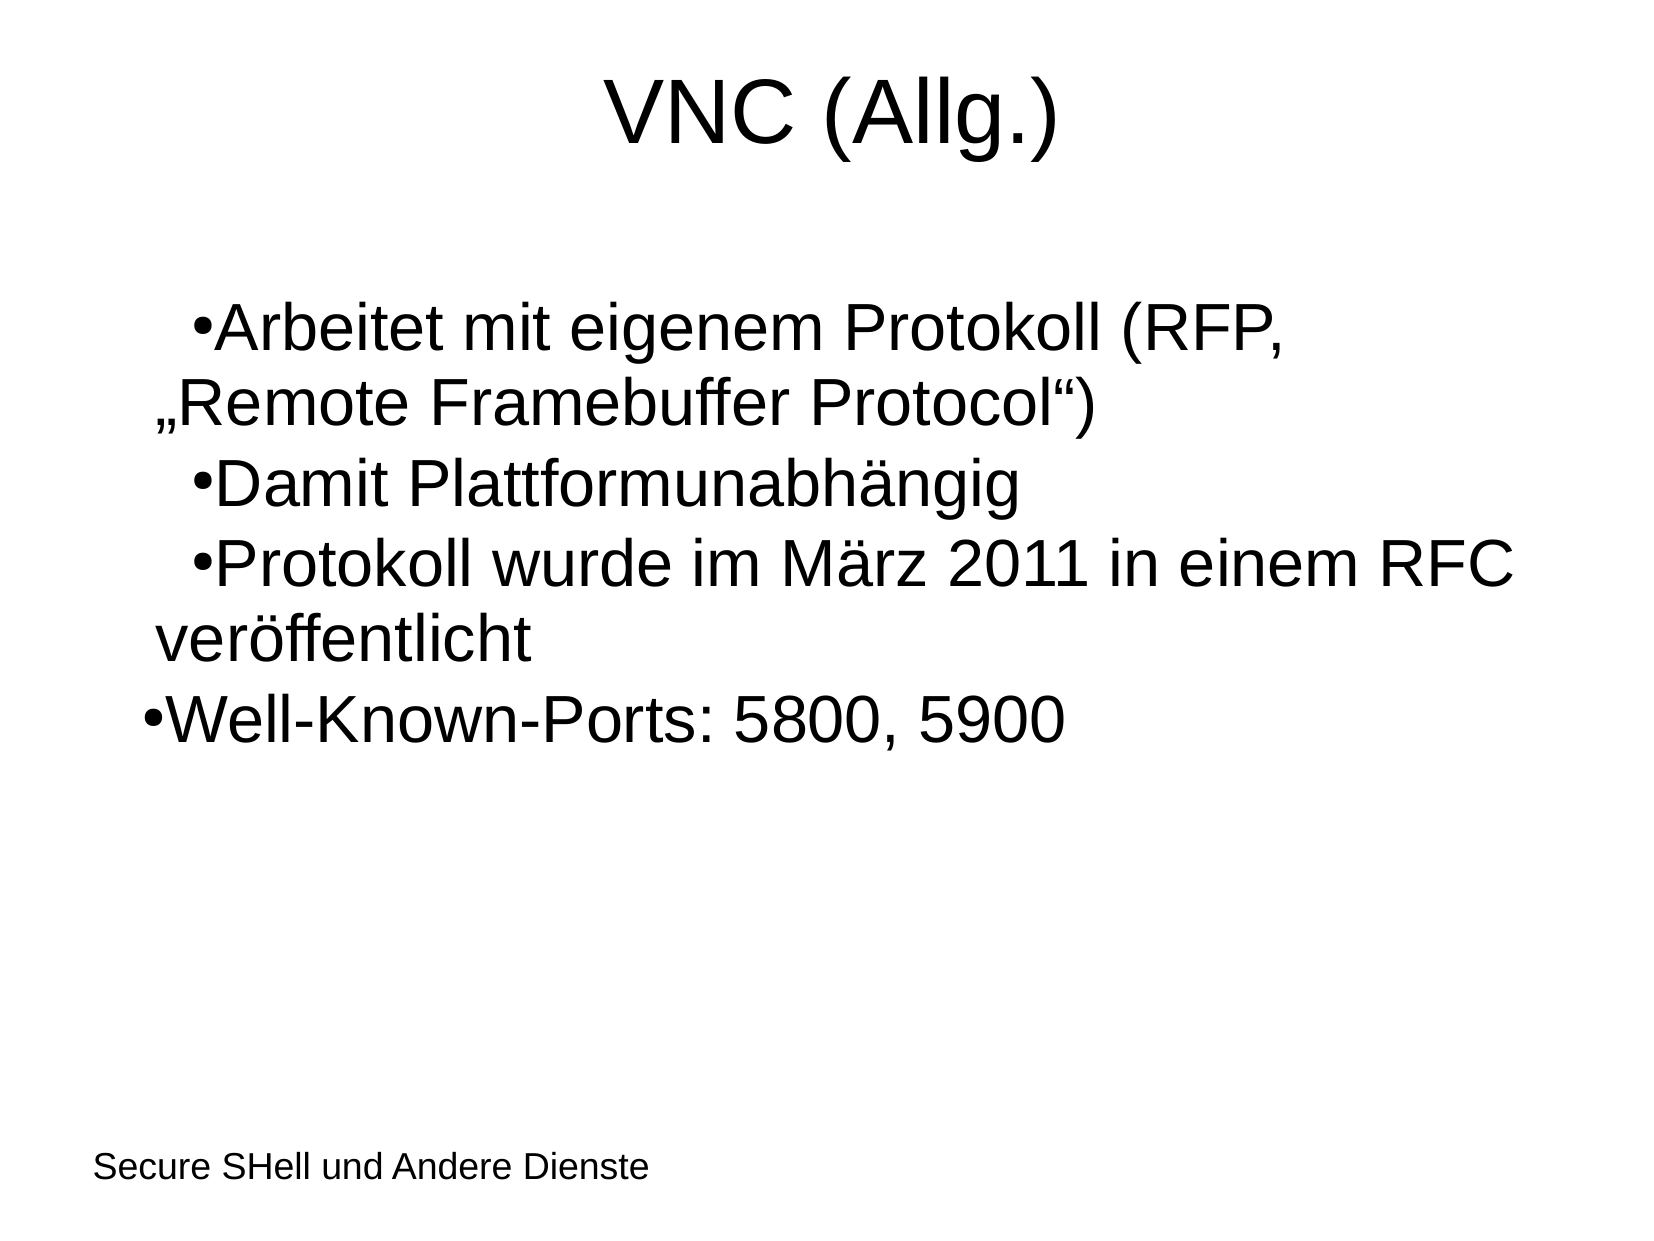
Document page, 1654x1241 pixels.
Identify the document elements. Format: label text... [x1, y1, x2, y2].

list Arbeitet mit eigenem Protokoll (RFP, „Remote Framebuffer Protocol“) Damit Plattformunabhängig Protokoll wurde im März 2011 in einem RFC veröffentlicht Well-Known-Ports: 5800, 5900 [82, 290, 1538, 1010]
text_box Secure SHell und Andere Dienste [77, 1137, 756, 1237]
title VNC (Allg.) [141, 35, 1524, 189]
